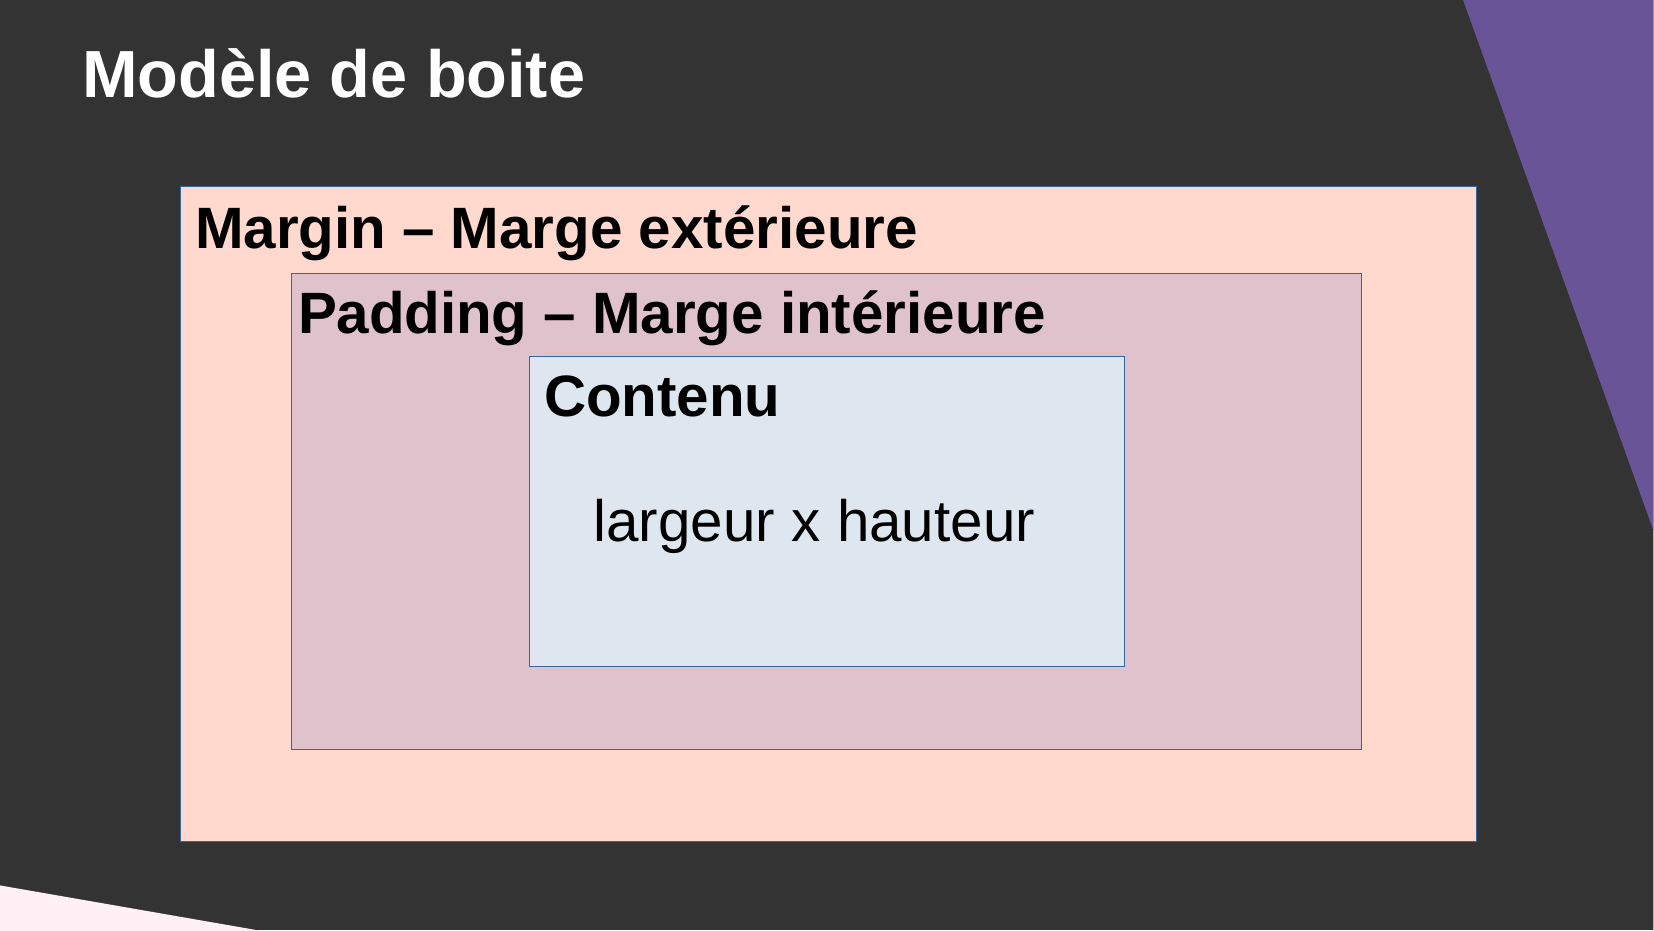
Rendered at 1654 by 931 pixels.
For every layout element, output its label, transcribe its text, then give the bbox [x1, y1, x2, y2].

text_box largeur x hauteur [578, 481, 1075, 562]
text_box Padding – Marge intérieure [283, 273, 1276, 354]
title Modèle de boite [82, 37, 1571, 112]
text_box [0, 885, 262, 931]
text_box Margin – Marge extérieure [180, 188, 1173, 268]
text_box [180, 186, 1477, 842]
text_box [1463, 0, 1654, 533]
text_box Contenu [529, 356, 1512, 437]
